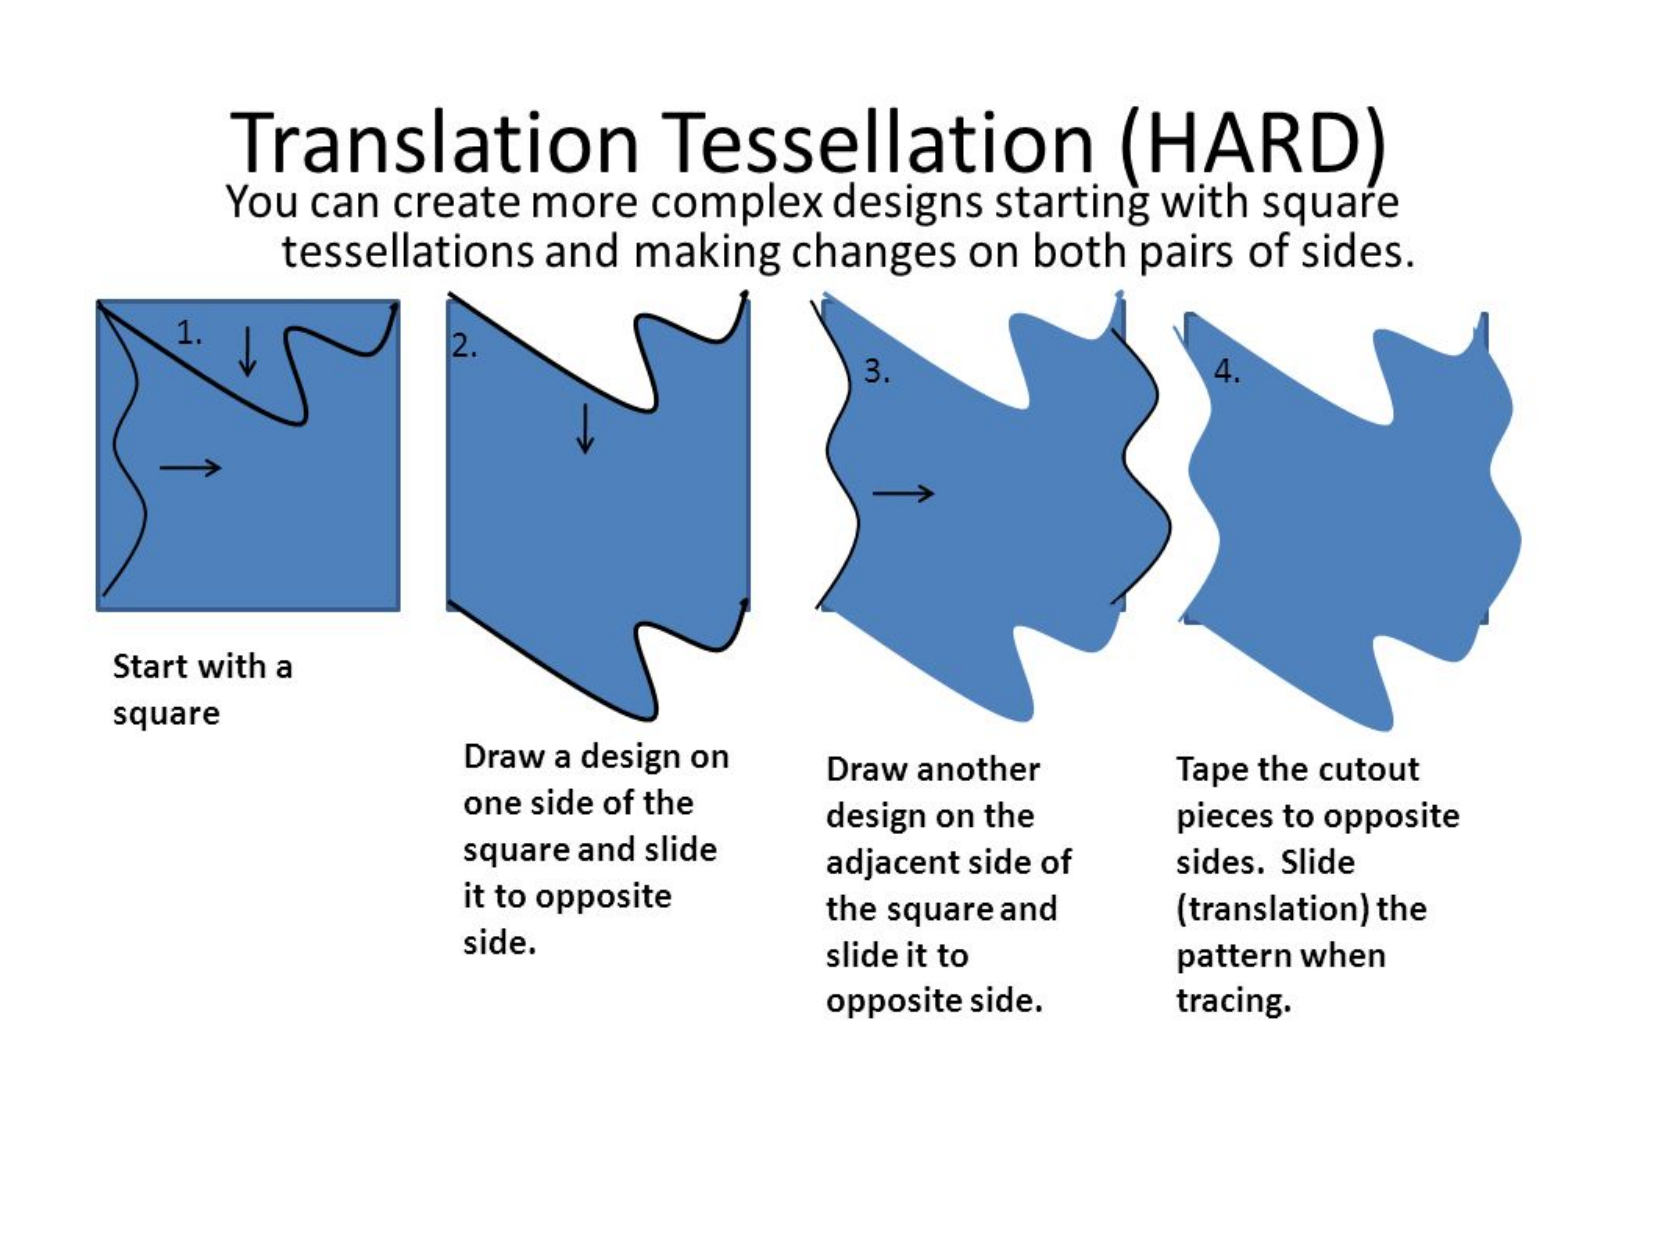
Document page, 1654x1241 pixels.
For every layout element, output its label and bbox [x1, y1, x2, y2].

picture [60, 44, 1561, 1201]
